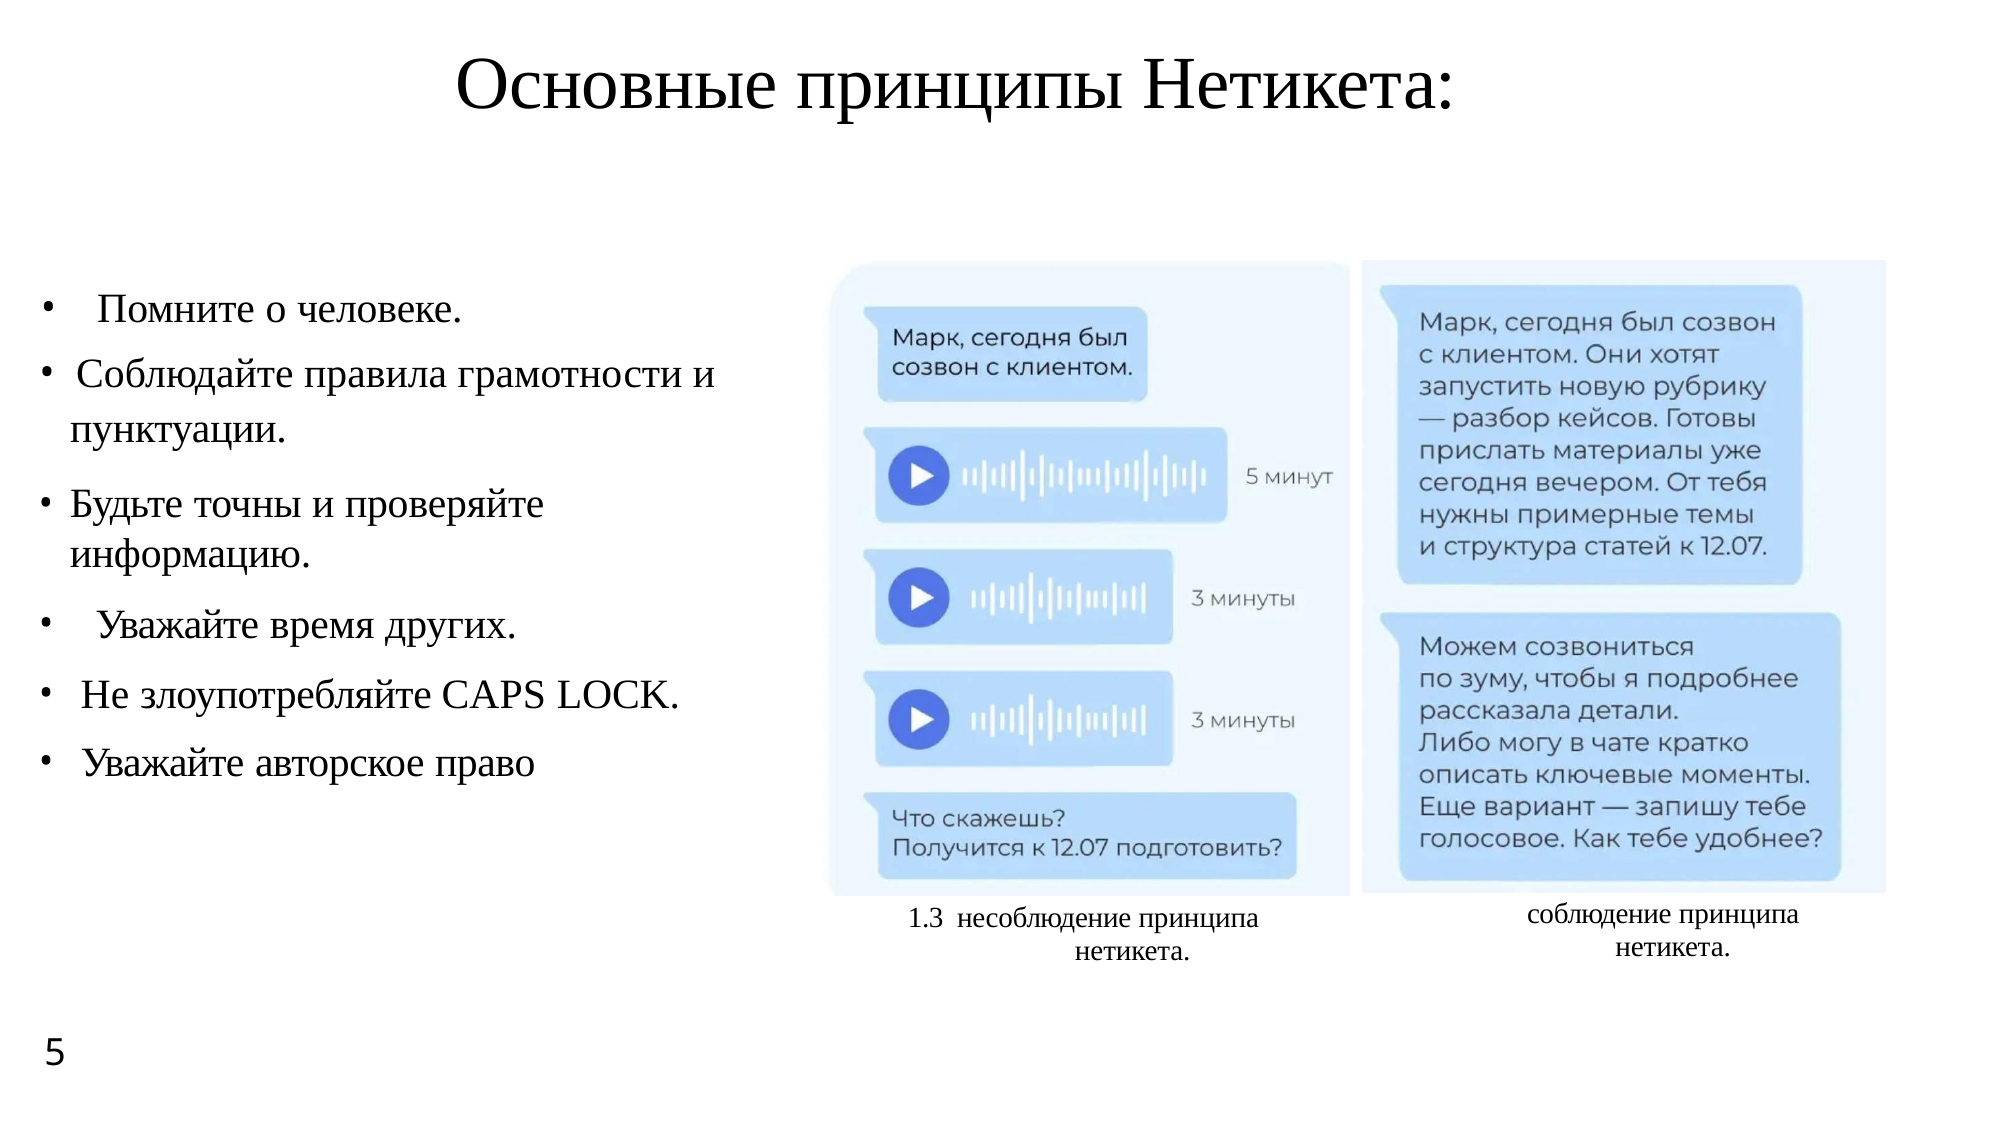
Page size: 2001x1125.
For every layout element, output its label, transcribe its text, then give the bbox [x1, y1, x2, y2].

picture [823, 260, 1350, 896]
text_box соблюдение принципа нетикета. [1525, 892, 1804, 963]
slide_number 5 [38, 1028, 74, 1076]
title Основные принципы Нетикета: [272, 31, 1613, 214]
text_box 1.3 несоблюдение принципа нетикета. [885, 895, 1280, 967]
text_box Помните о человеке. Соблюдайте правила грамотности и пунктуации. Будьте точны и проверяйте информацию. Уважайте время других. Не злоупотребляйте CAPS LOCK. Уважайте авторское право [36, 263, 803, 785]
picture [1362, 260, 1886, 893]
